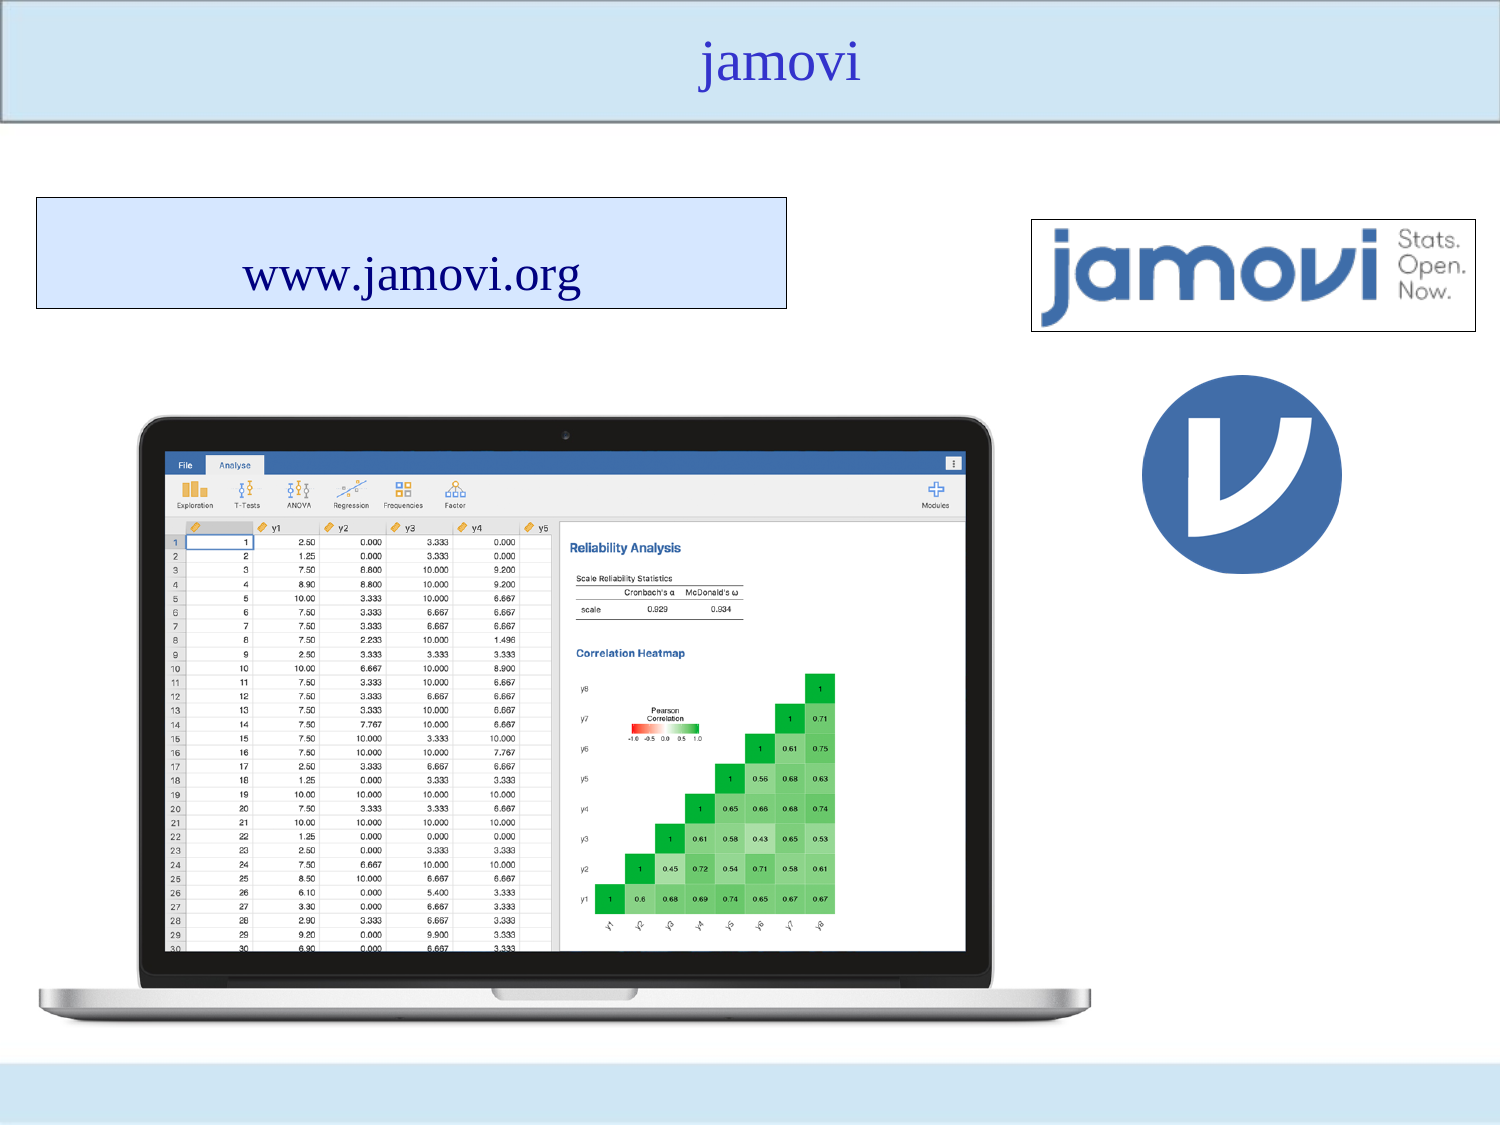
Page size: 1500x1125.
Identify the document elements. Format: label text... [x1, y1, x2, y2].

picture [0, 0, 1500, 1125]
text_box www.jamovi.org [36, 197, 787, 309]
title jamovi [249, 13, 1313, 101]
